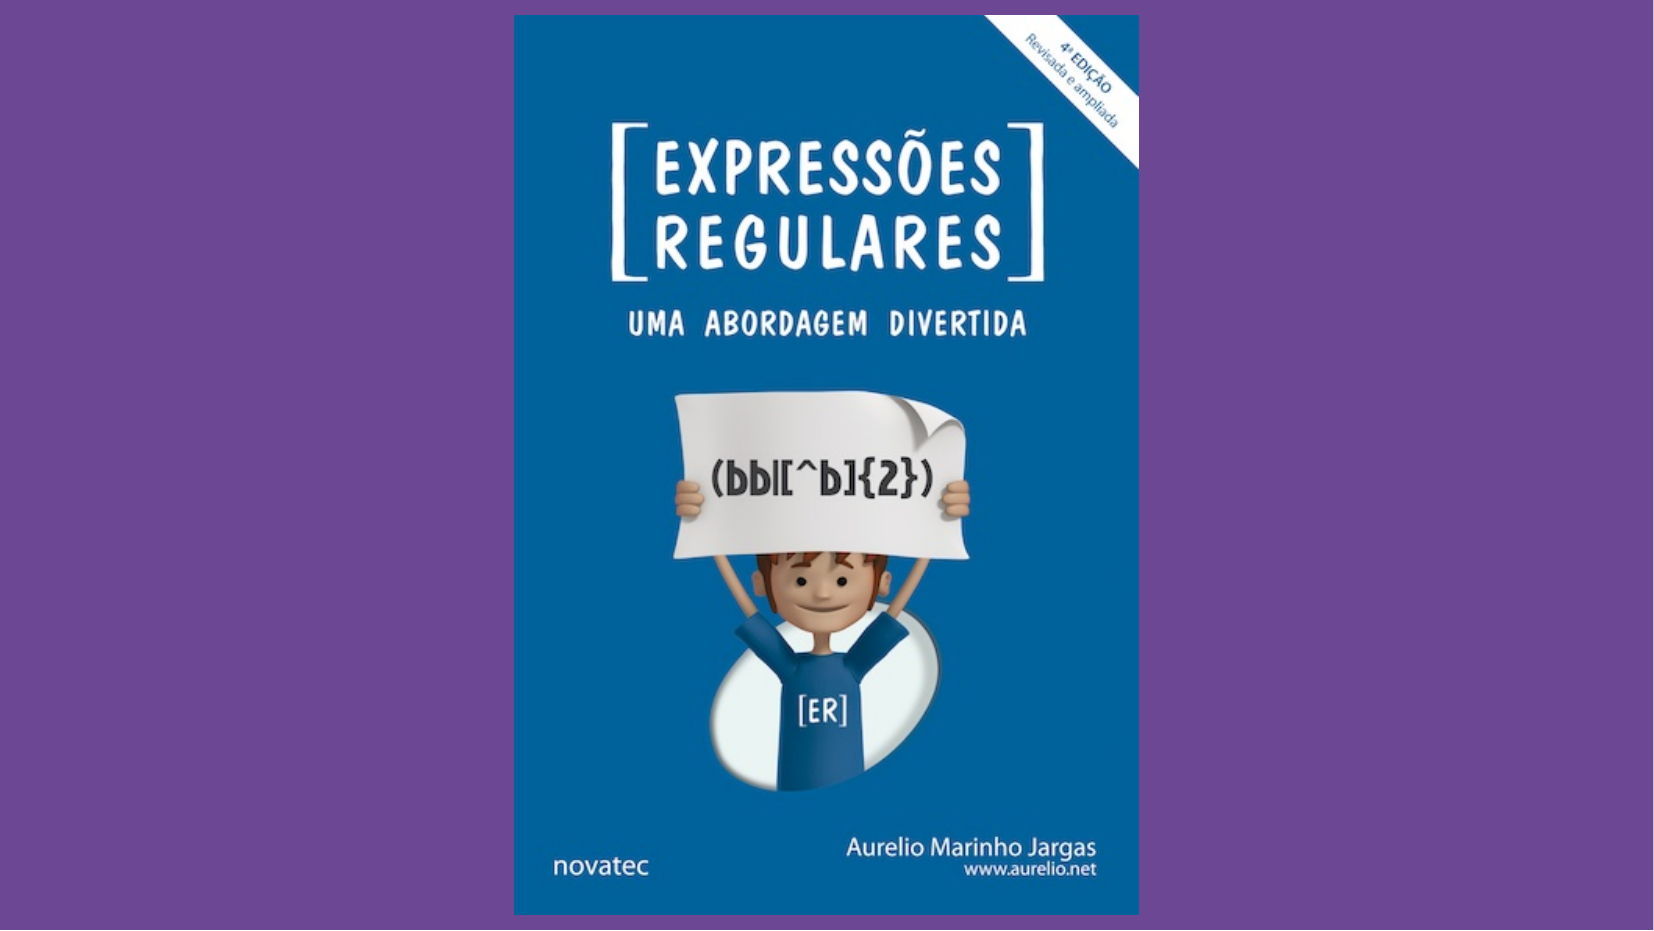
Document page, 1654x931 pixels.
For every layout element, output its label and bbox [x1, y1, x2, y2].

picture [514, 15, 1139, 916]
